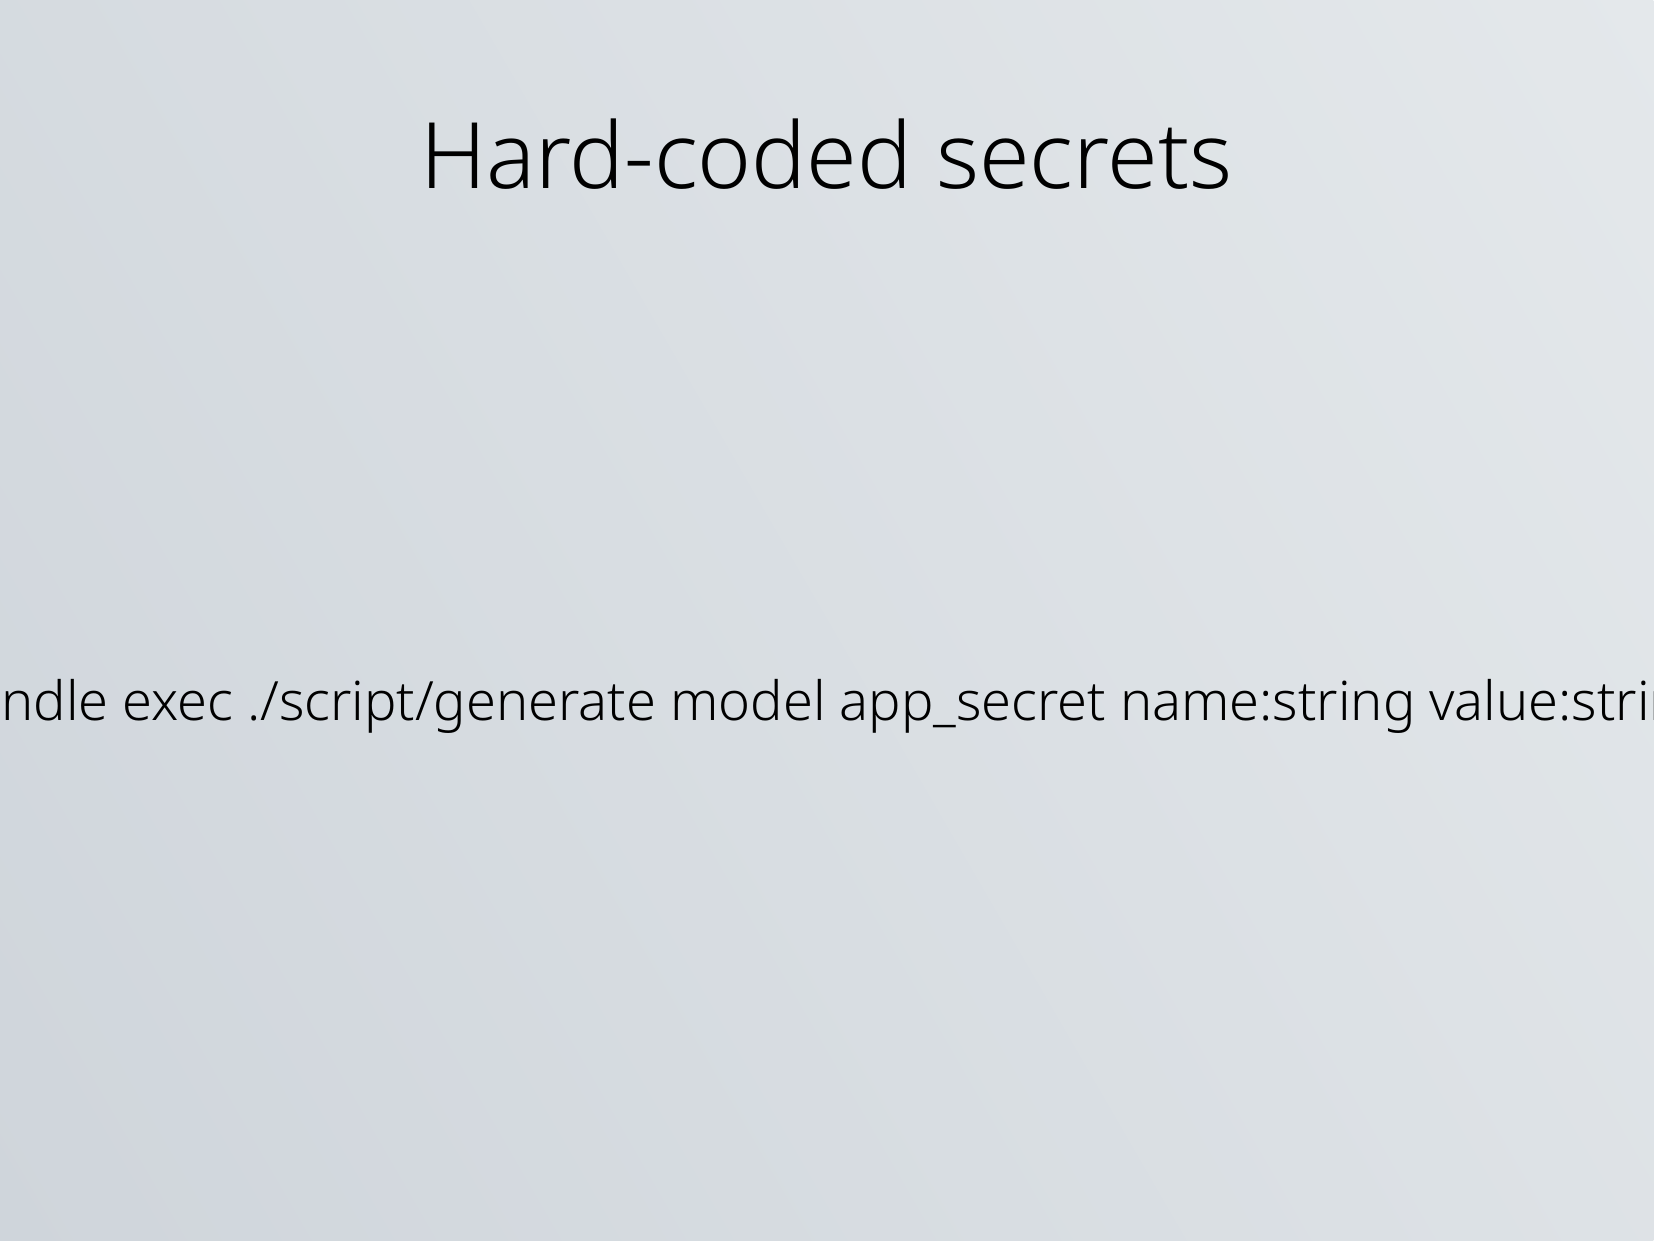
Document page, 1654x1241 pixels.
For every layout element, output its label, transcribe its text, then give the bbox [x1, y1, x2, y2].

subtitle bundle exec ./script/generate model app_secret name:string value:string [67, 297, 1586, 1102]
title Hard-coded secrets [471, 56, 1183, 250]
